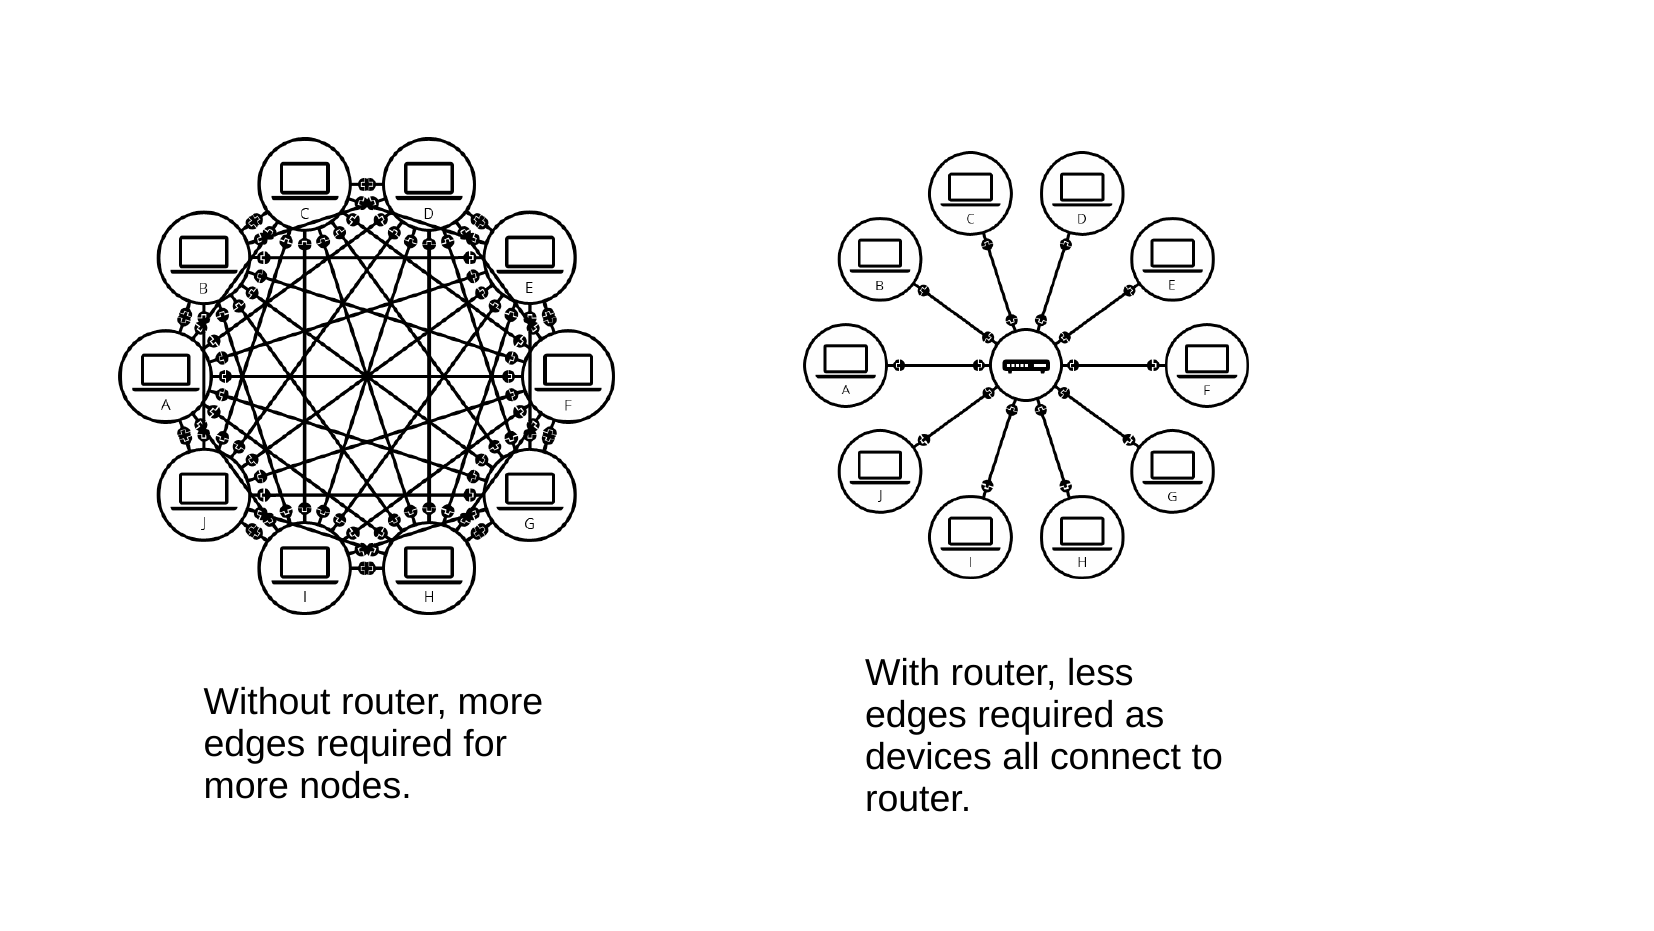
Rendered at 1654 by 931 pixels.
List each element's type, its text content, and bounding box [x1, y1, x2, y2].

text_box Without router, more edges required for more nodes. [188, 673, 579, 815]
text_box With router, less edges required as devices all connect to router. [850, 643, 1241, 827]
picture [803, 151, 1249, 579]
picture [118, 137, 615, 615]
